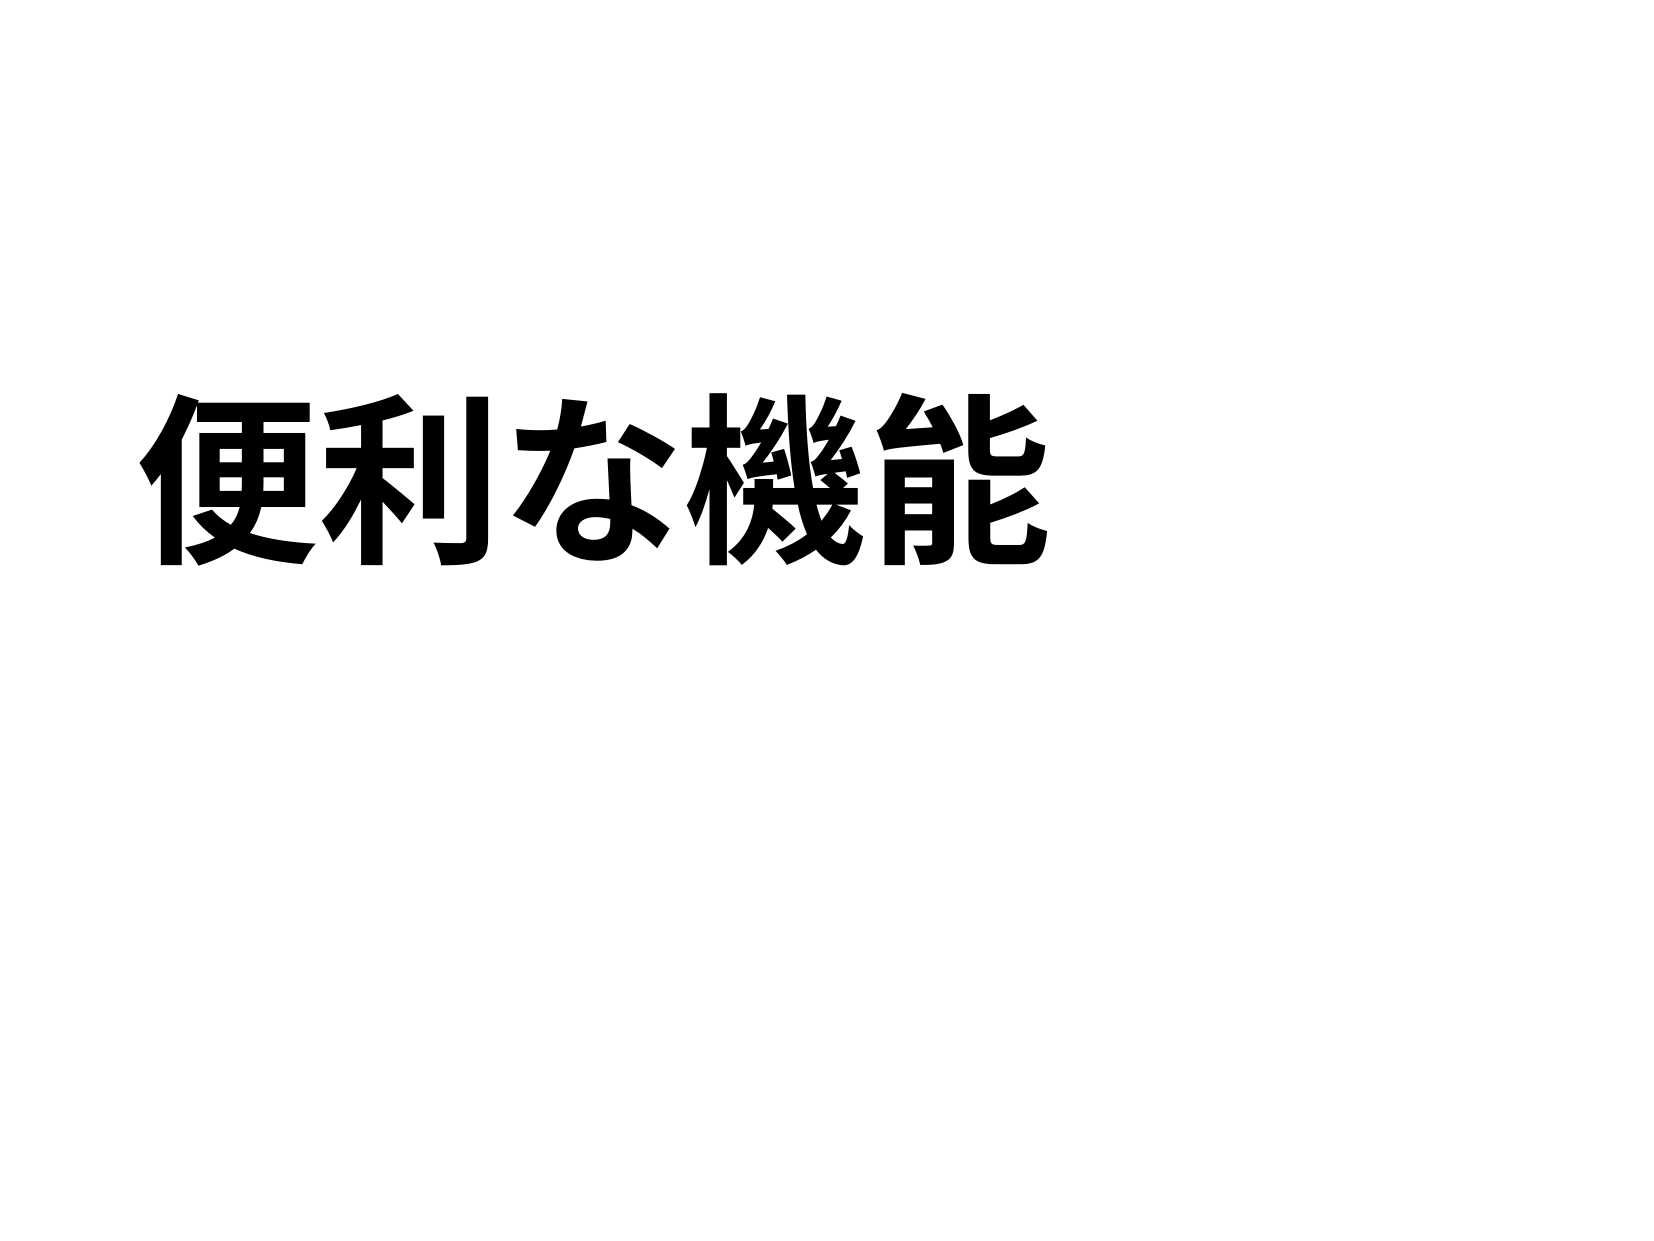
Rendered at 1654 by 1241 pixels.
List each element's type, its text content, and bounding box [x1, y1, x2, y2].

text_box 便利な機能 [120, 329, 1441, 624]
